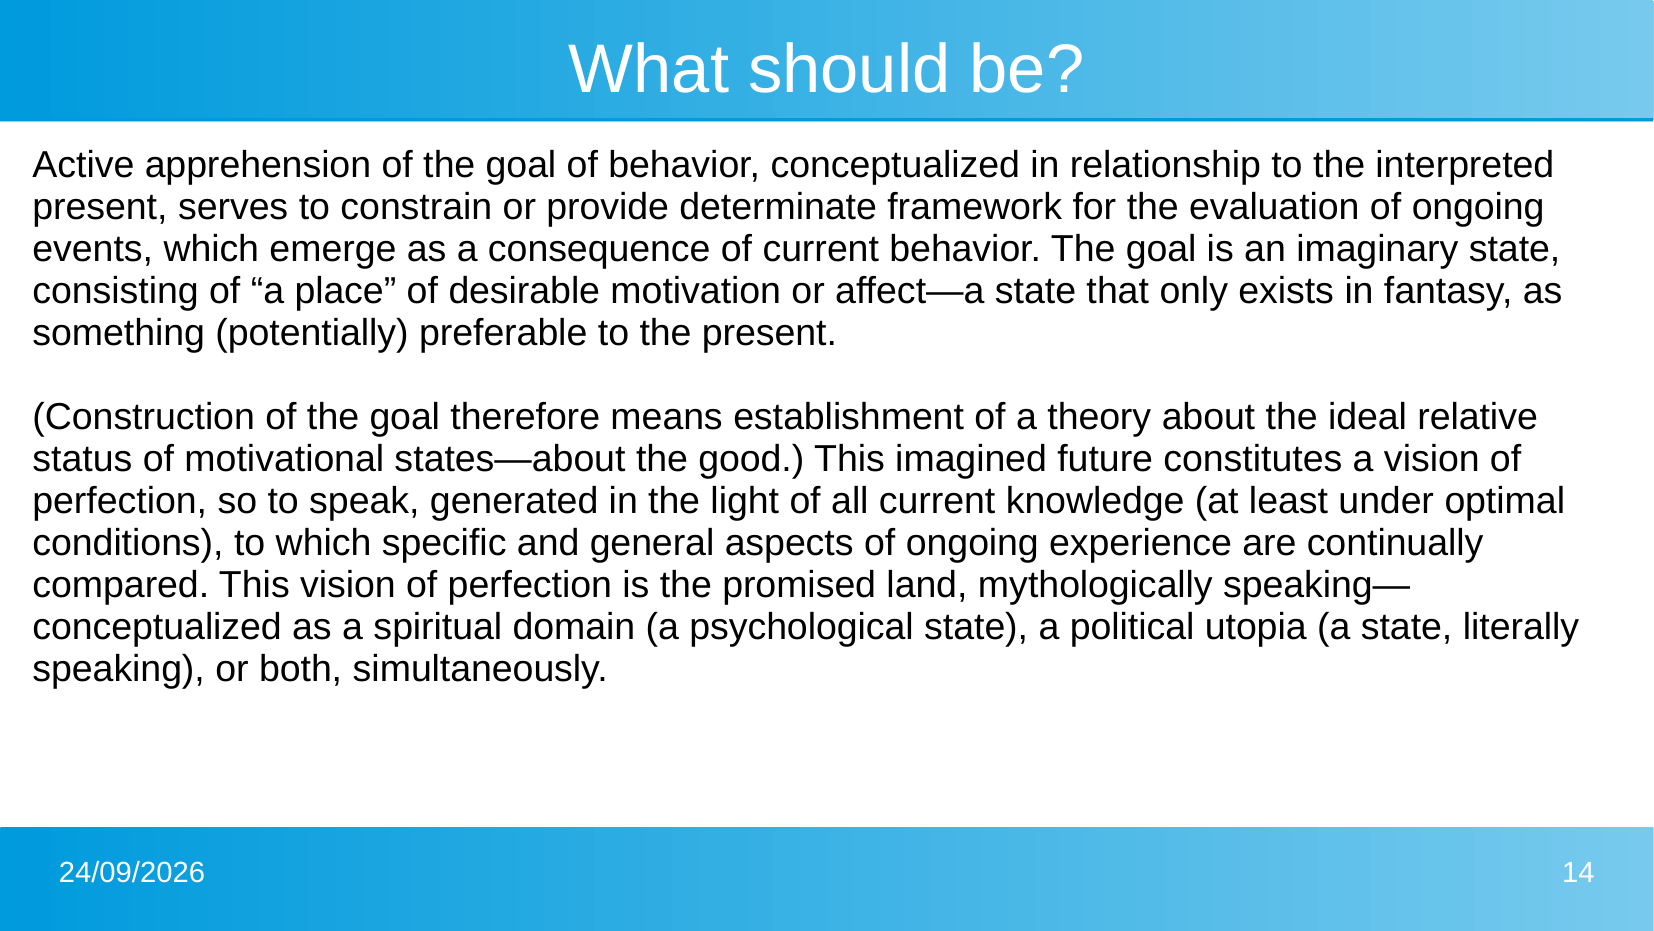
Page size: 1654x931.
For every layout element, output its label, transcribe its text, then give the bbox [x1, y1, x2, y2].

text_box Active apprehension of the goal of behavior, conceptualized in relationship to the interpreted present, serves to constrain or provide determinate framework for the evaluation of ongoing events, which emerge as a consequence of current behavior. The goal is an imaginary state, consisting of “a place” of desirable motivation or affect—a state that only exists in fantasy, as something (potentially) preferable to the present. (Construction of the goal therefore means establishment of a theory about the ideal relative status of motivational states—about the good.) This imagined future constitutes a vision of perfection, so to speak, generated in the light of all current knowledge (at least under optimal conditions), to which specific and general aspects of ongoing experience are continually compared. This vision of perfection is the promised land, mythologically speaking—conceptualized as a spiritual domain (a psychological state), a political utopia (a state, literally speaking), or both, simultaneously. [17, 135, 1625, 907]
title What should be? [59, 29, 1595, 108]
